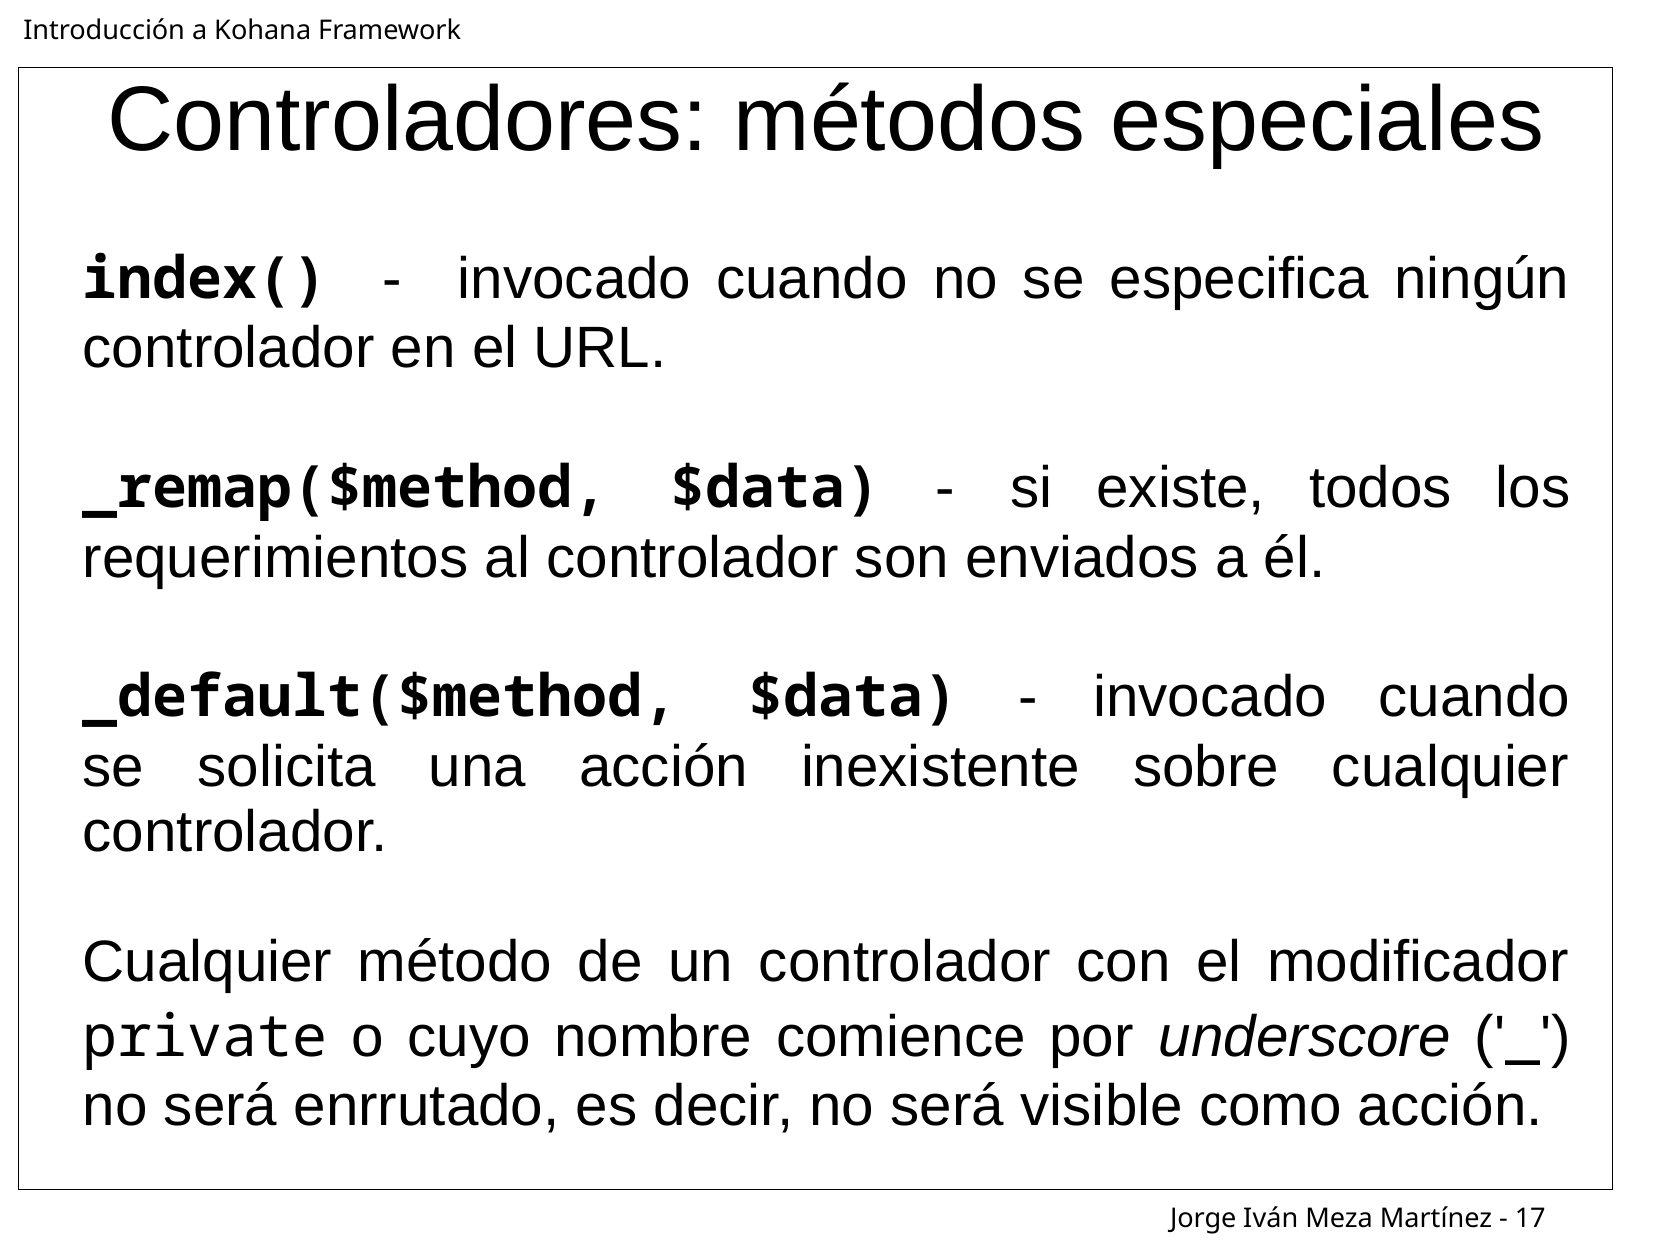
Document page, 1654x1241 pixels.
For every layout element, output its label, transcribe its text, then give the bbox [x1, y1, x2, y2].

title Controladores: métodos especiales [82, 56, 1571, 181]
subtitle index() - invocado cuando no se especifica ningún controlador en el URL. _remap($method, $data) - si existe, todos los requerimientos al controlador son enviados a él. _default($method, $data) - invocado cuando se solicita una acción inexistente sobre cualquier controlador. Cualquier método de un controlador con el modificador private o cuyo nombre comience por underscore ('_') no será enrrutado, es decir, no será visible como acción. [82, 206, 1571, 1167]
